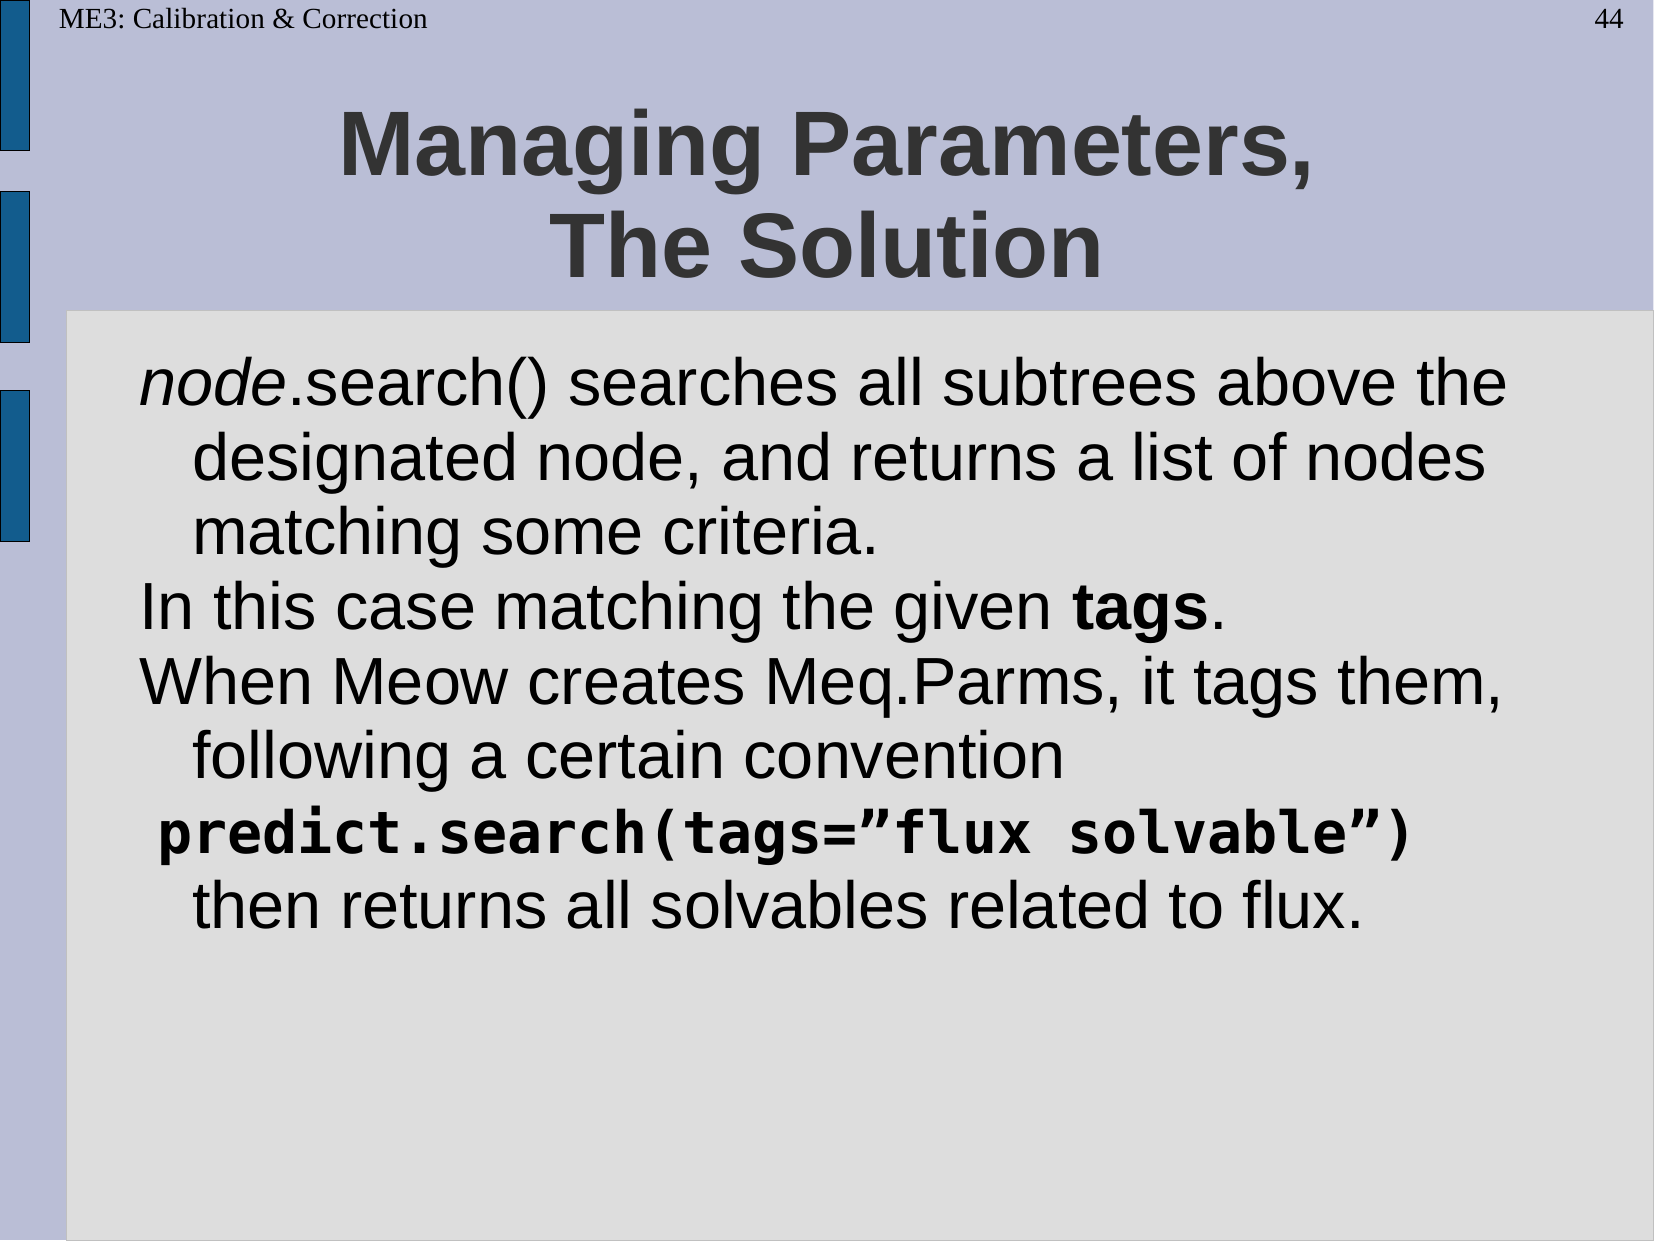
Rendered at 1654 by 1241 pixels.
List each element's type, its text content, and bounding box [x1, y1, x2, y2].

list node.search() searches all subtrees above the designated node, and returns a list of nodes matching some criteria. In this case matching the given tags. When Meow creates Meq.Parms, it tags them, following a certain convention predict.search(tags=”flux solvable”) then returns all solvables related to flux. [121, 344, 1534, 1123]
title Managing Parameters, The Solution [121, 87, 1534, 302]
